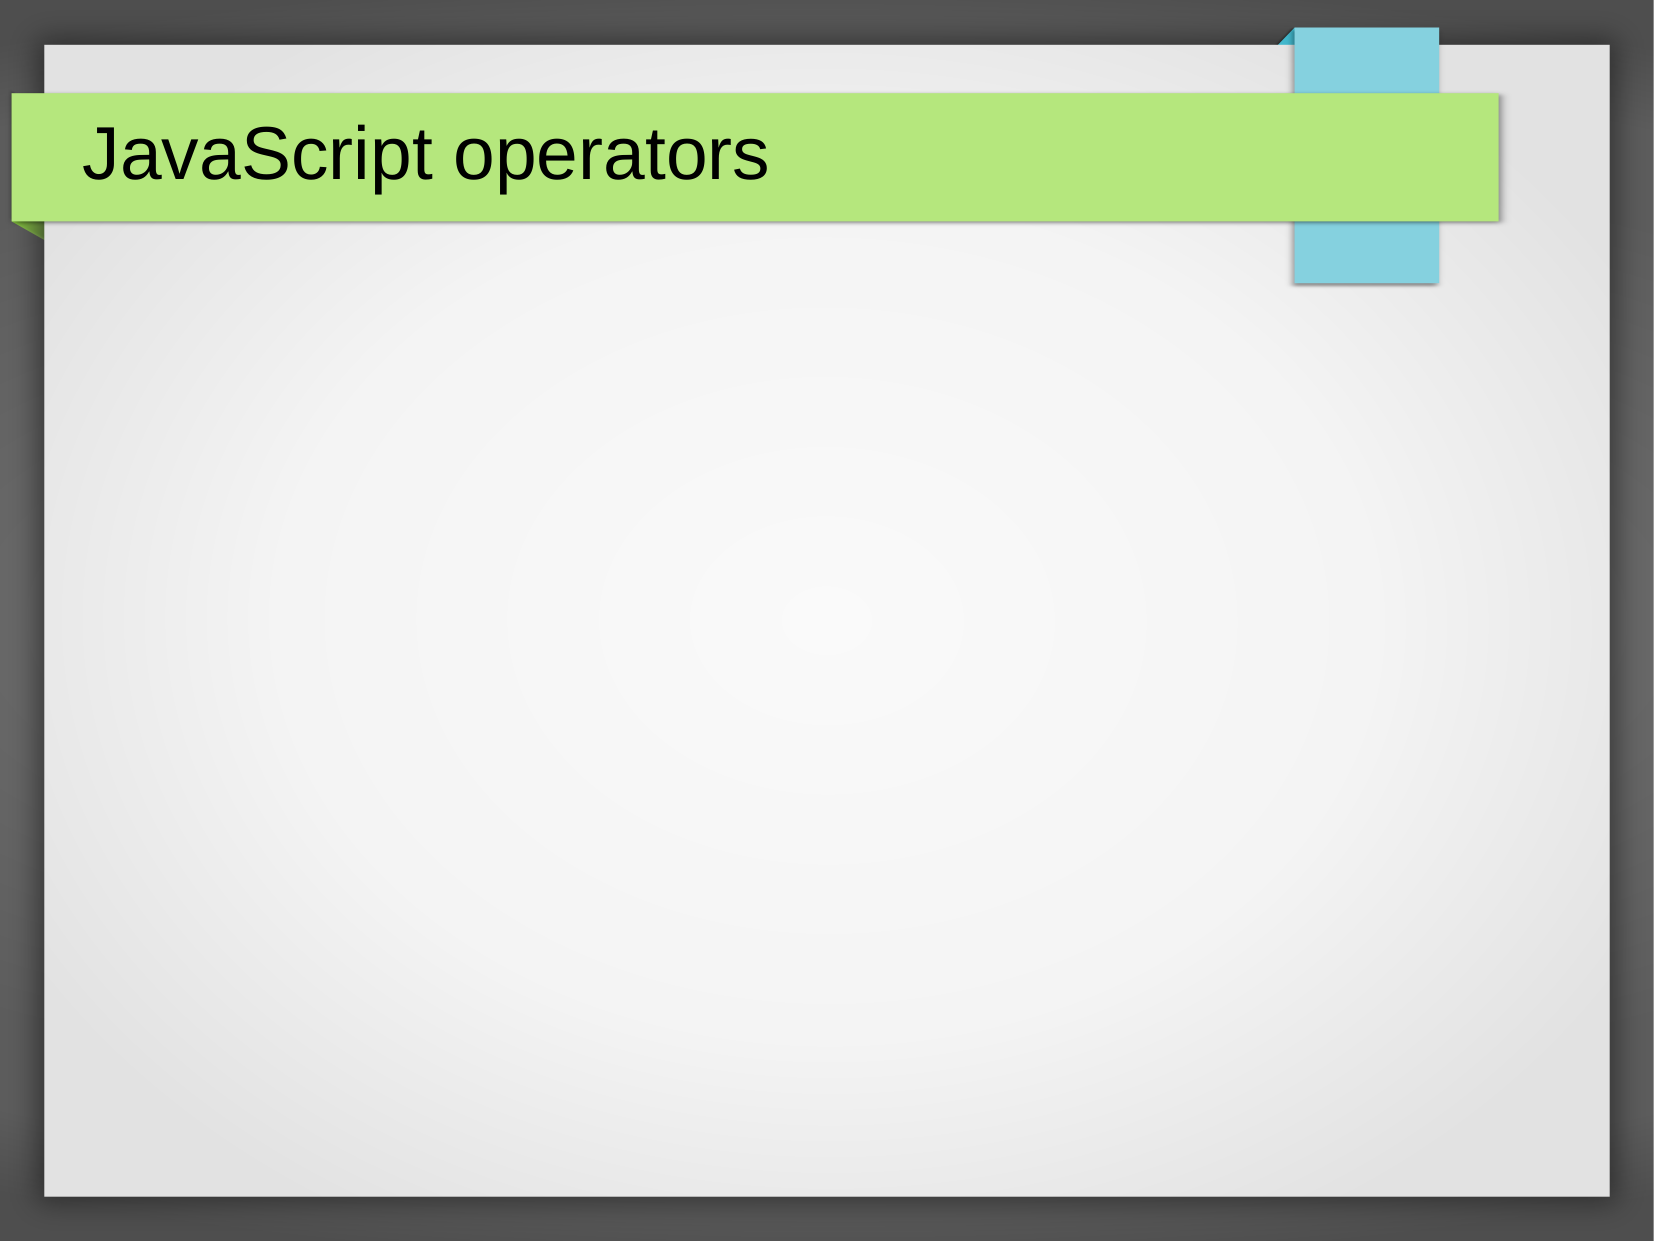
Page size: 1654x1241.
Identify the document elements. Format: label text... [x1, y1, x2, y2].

title JavaScript operators [82, 94, 1264, 213]
picture [0, 0, 1654, 1241]
